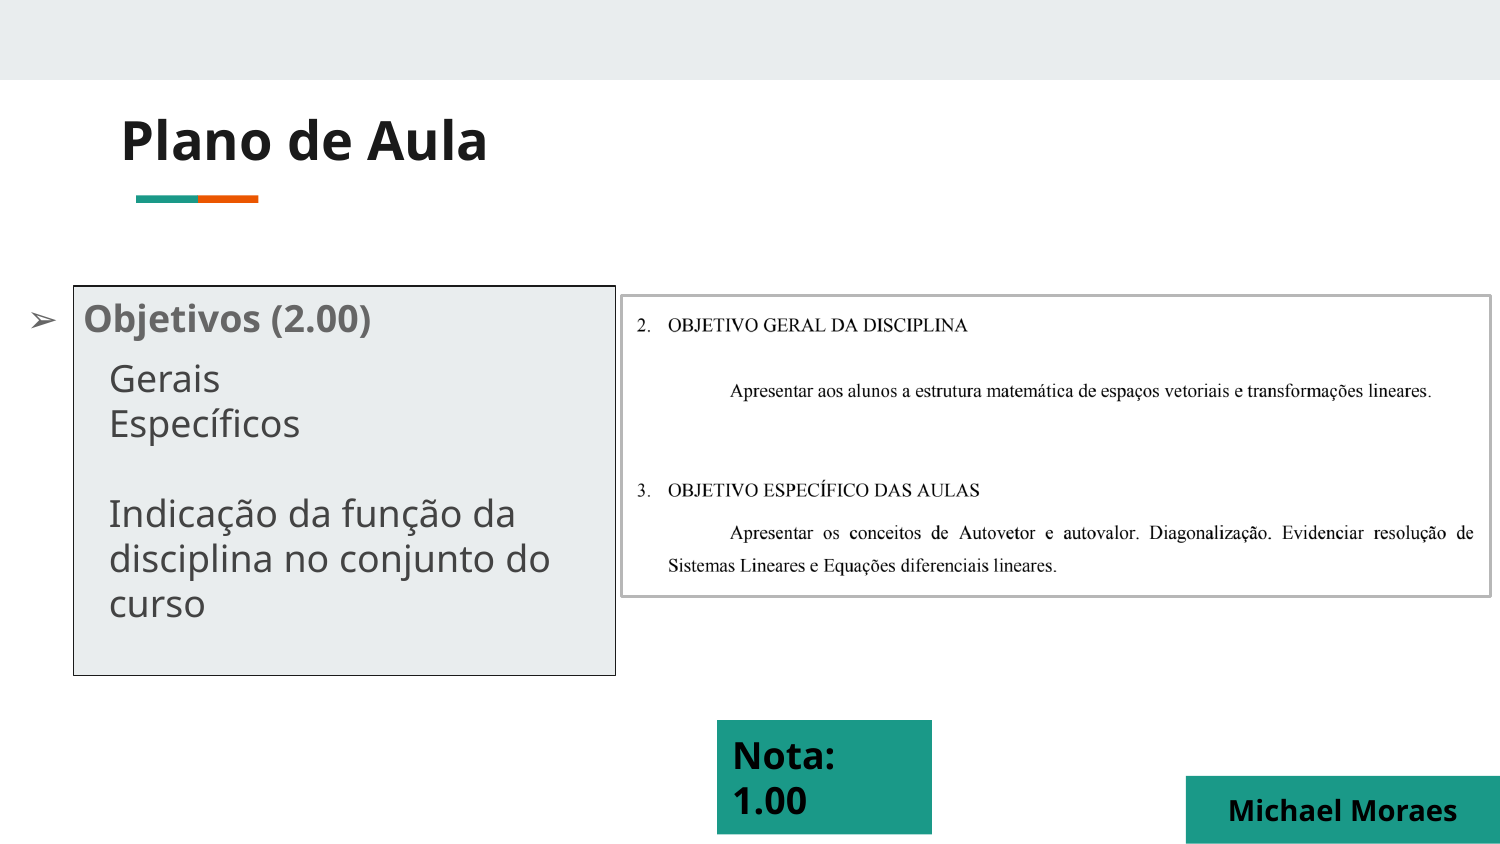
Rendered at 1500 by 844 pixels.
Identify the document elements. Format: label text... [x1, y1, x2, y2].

list Objetivos (2.00) [0, 280, 575, 529]
text_box Gerais Específicos Indicação da função da disciplina no conjunto do curso [93, 407, 616, 707]
text_box Michael Moraes [1185, 775, 1500, 844]
text_box Nota: 1.00 [717, 720, 932, 835]
text_box [575, 285, 616, 407]
picture [623, 296, 1489, 595]
text_box [73, 529, 93, 676]
title Plano de Aula [105, 91, 1367, 180]
